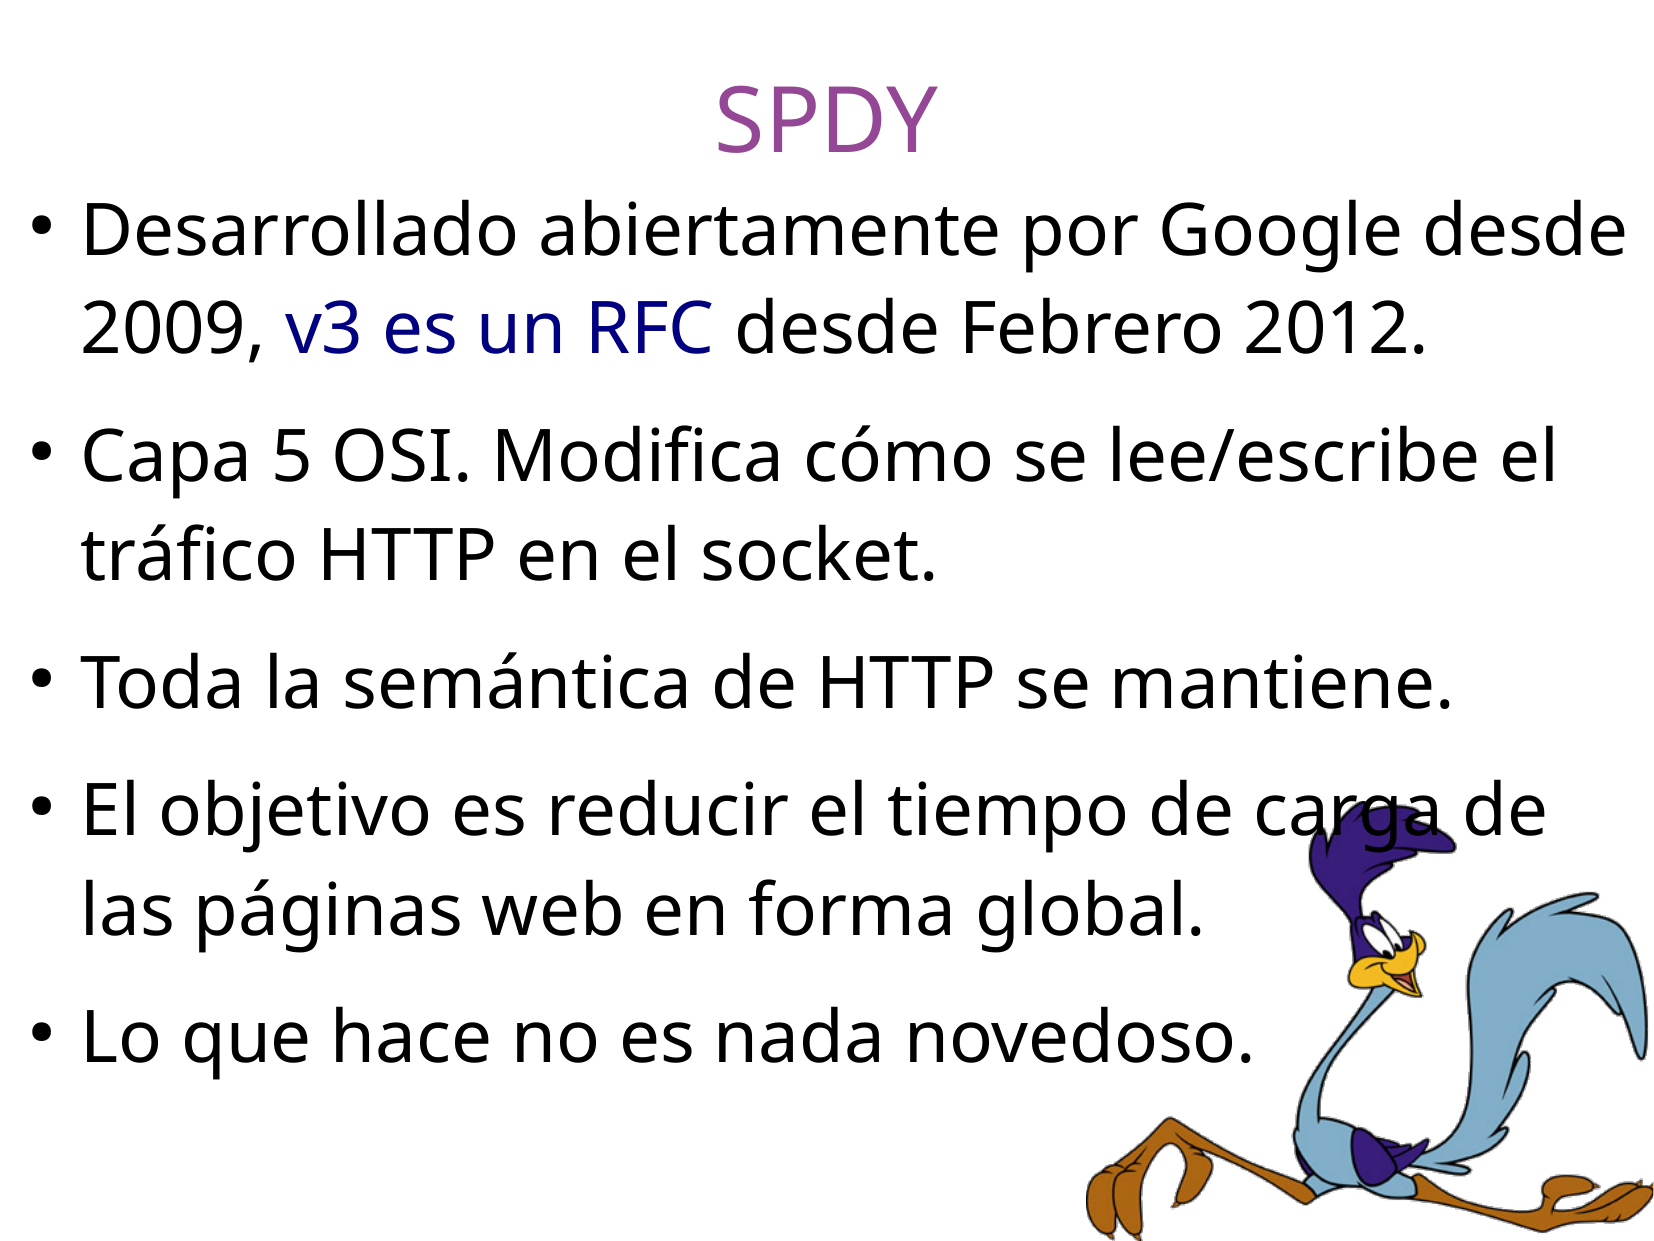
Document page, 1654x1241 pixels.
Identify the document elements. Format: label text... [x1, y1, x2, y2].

list Desarrollado abiertamente por Google desde 2009, v3 es un RFC desde Febrero 2012. Capa 5 OSI. Modifica cómo se lee/escribe el tráfico HTTP en el socket. Toda la semántica de HTTP se mantiene. El objetivo es reducir el tiempo de carga de las páginas web en forma global. Lo que hace no es nada novedoso. [11, 177, 1630, 1170]
picture [1086, 801, 1654, 1241]
title SPDY [82, 13, 1571, 177]
